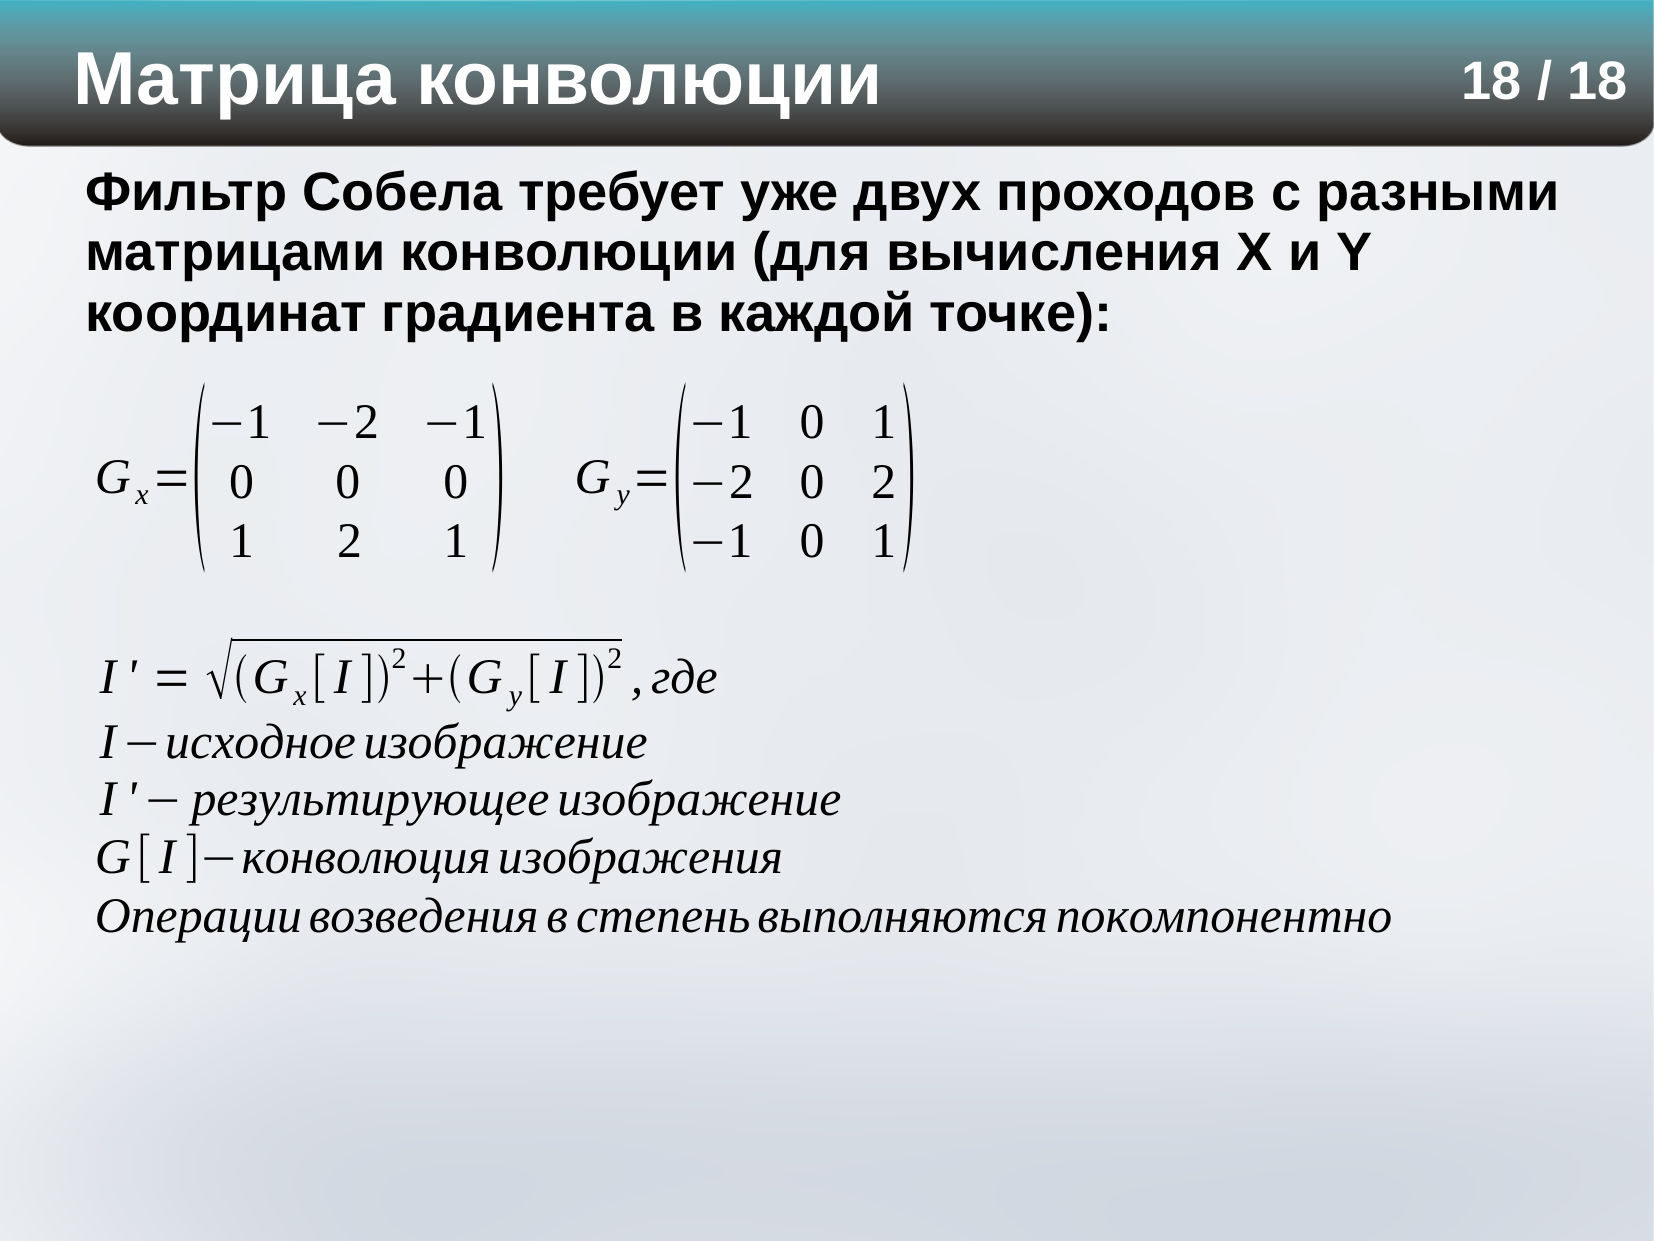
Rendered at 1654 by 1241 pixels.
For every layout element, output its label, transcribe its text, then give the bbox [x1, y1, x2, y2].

text_box Фильтр Собела требует уже двух проходов с разными матрицами конволюции (для вычисления X и Y координат градиента в каждой точке): [70, 153, 1595, 351]
text_box <номер> / 18 [1446, 42, 1654, 179]
chart [88, 380, 1399, 943]
text_box Матрица конволюции [59, 29, 1418, 129]
picture [0, 0, 1654, 1241]
